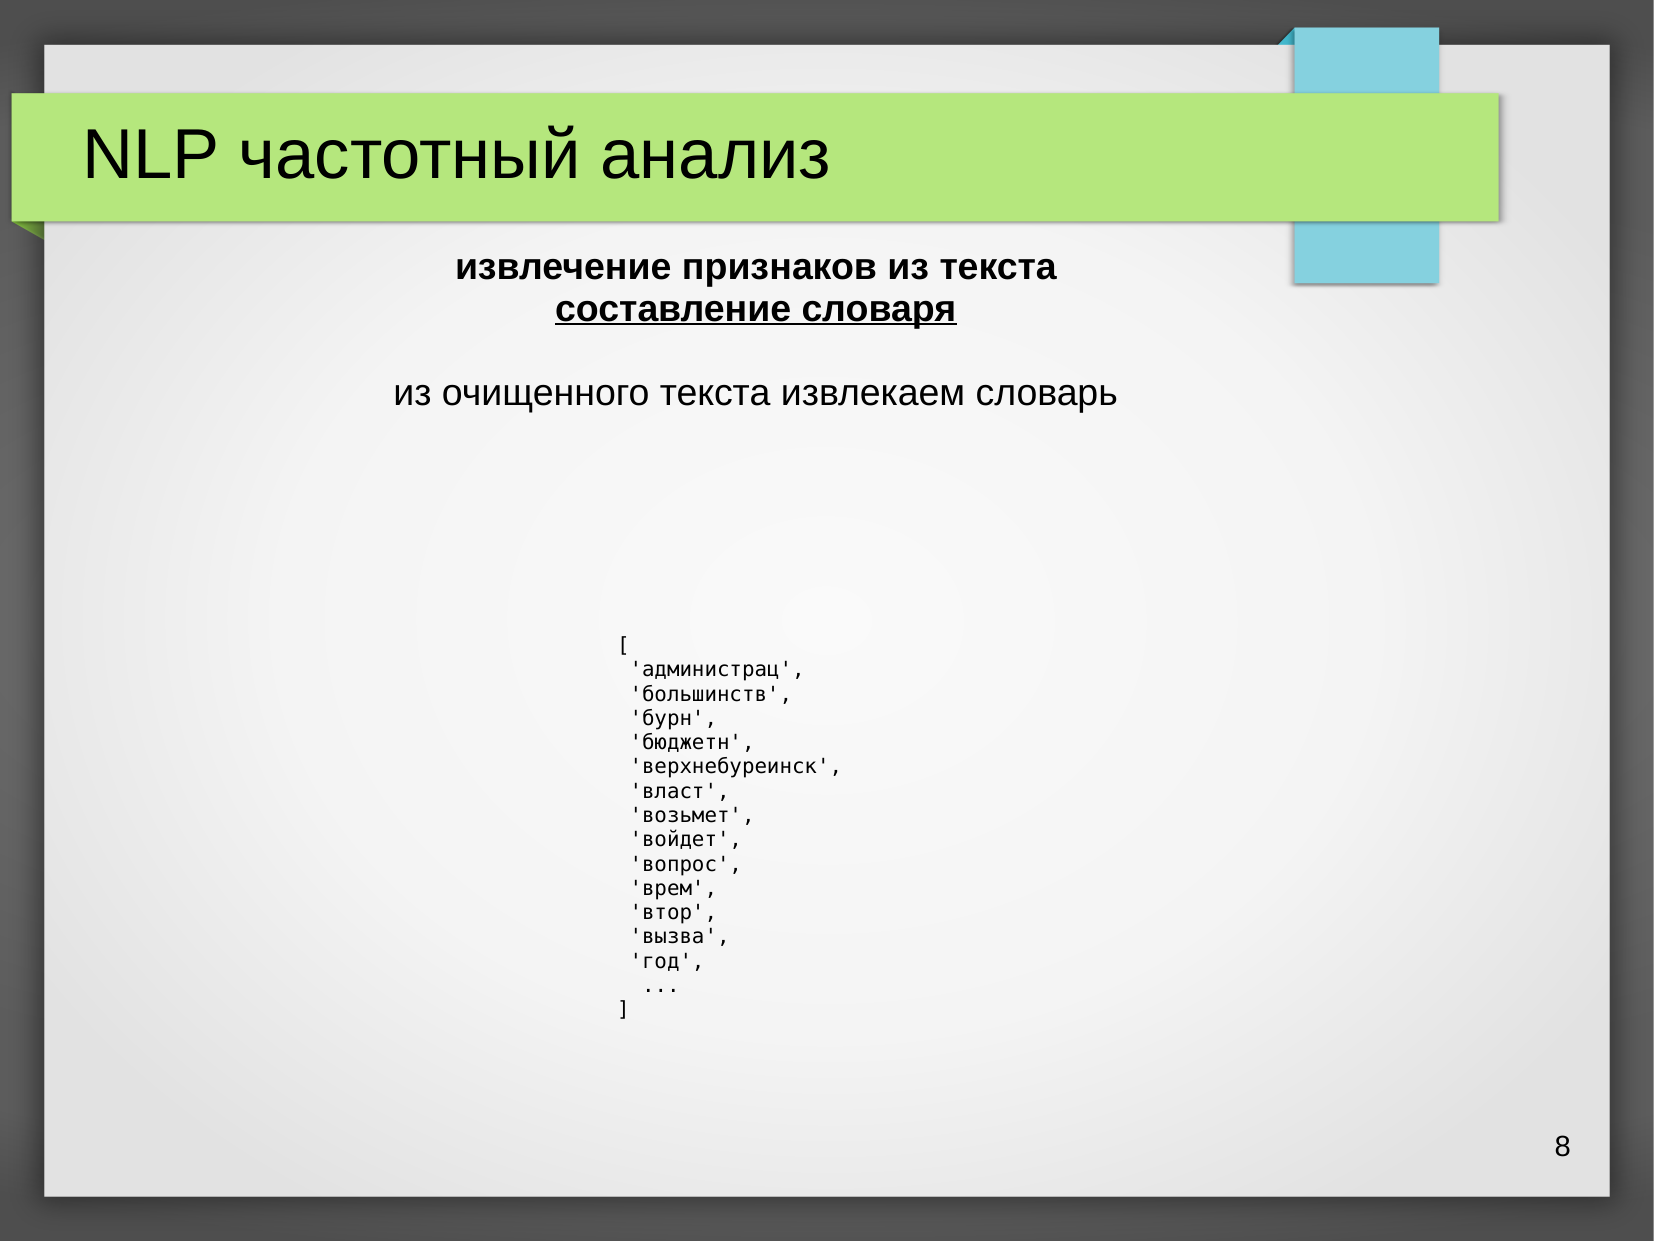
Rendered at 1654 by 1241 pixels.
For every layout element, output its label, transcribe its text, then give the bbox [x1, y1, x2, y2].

title NLP частотный анализ [82, 113, 1406, 194]
picture [0, 0, 1654, 1241]
text_box [ 'администрац', 'большинств', 'бурн', 'бюджетн', 'верхнебуреинск', 'власт', 'возьмет', 'войдет', 'вопрос', 'врем', 'втор', 'вызва', 'год', ... ] [602, 625, 858, 1078]
text_box извлечение признаков из текста составление словаря из очищенного текста извлекаем словарь [188, 245, 1323, 438]
